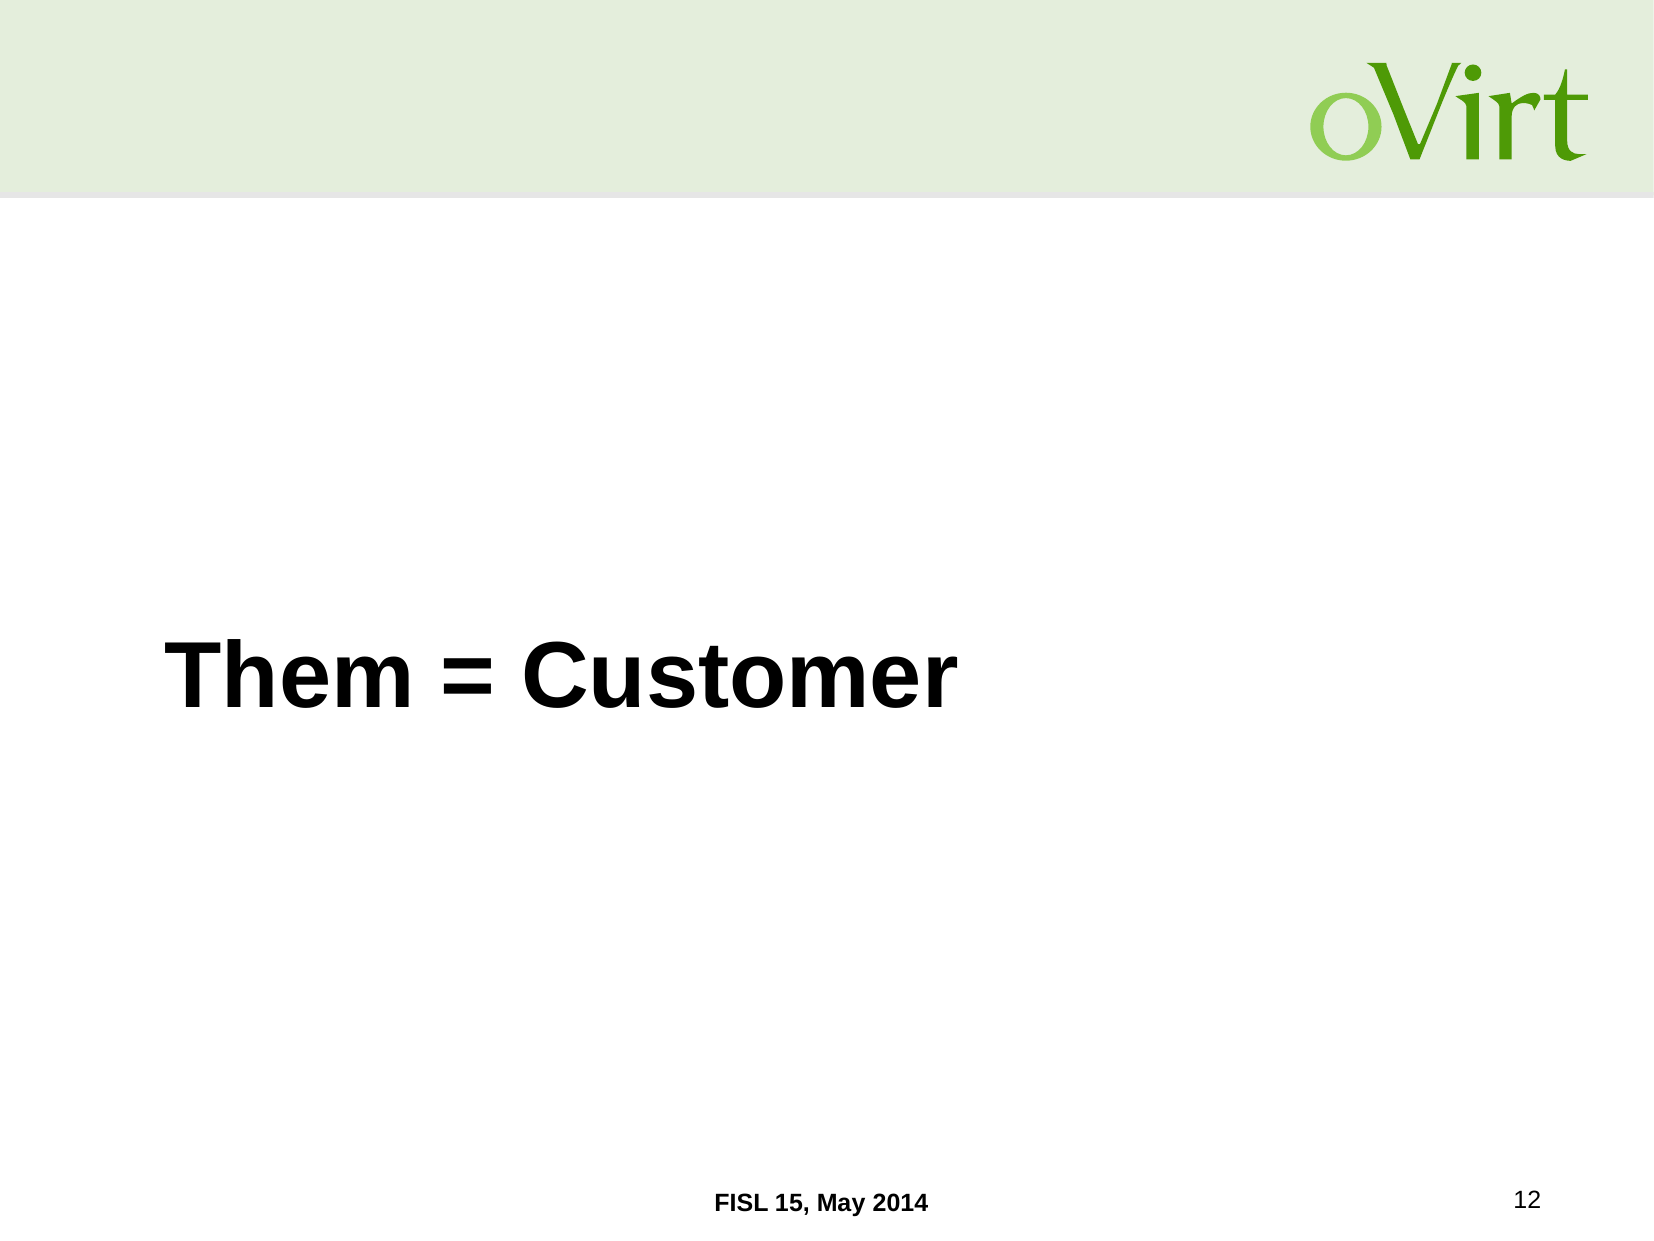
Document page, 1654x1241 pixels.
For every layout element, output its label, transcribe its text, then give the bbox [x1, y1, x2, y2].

text_box Them = Customer [150, 615, 1654, 750]
